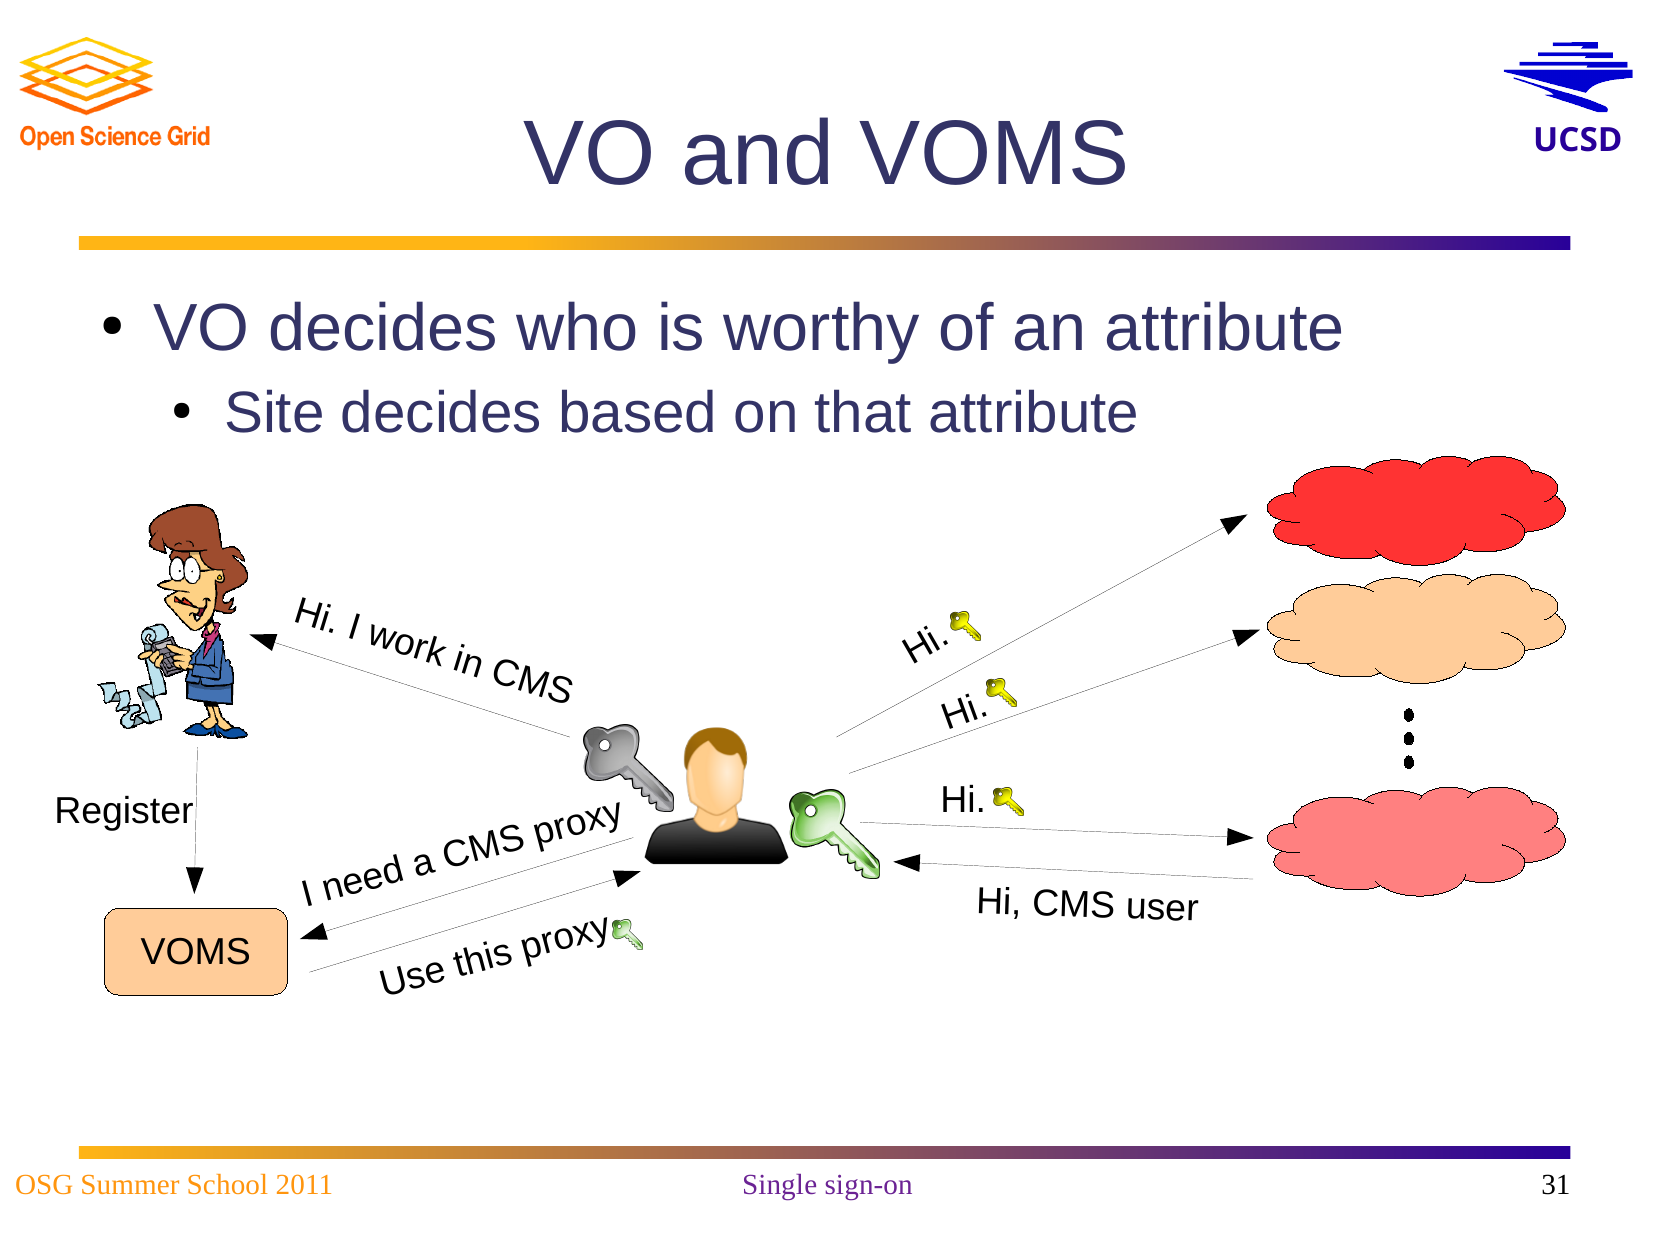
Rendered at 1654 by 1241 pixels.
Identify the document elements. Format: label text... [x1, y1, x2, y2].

picture [1495, 42, 1637, 118]
text_box [1267, 574, 1566, 684]
picture [612, 919, 643, 950]
text_box I need a CMS proxy [280, 777, 644, 926]
list VO decides who is worthy of an attribute Site decides based on that attribute [82, 290, 1571, 1109]
picture [583, 717, 880, 879]
text_box Hi. [919, 670, 1010, 750]
text_box VOMS [104, 908, 288, 996]
picture [986, 678, 1017, 707]
text_box [1267, 456, 1566, 566]
picture [0, 14, 229, 167]
picture [950, 611, 981, 641]
text_box Use this proxy [358, 892, 624, 1017]
text_box [1404, 732, 1414, 745]
title VO and VOMS [82, 49, 1571, 257]
text_box Hi. [925, 771, 1002, 829]
text_box Register [39, 781, 209, 839]
text_box [1404, 755, 1414, 769]
text_box [1267, 787, 1566, 897]
text_box Hi. [878, 599, 973, 687]
picture [97, 504, 248, 739]
picture [993, 787, 1024, 816]
text_box [1404, 708, 1414, 722]
text_box Hi, CMS user [960, 871, 1215, 938]
text_box Hi. I work in CMS [273, 577, 596, 726]
